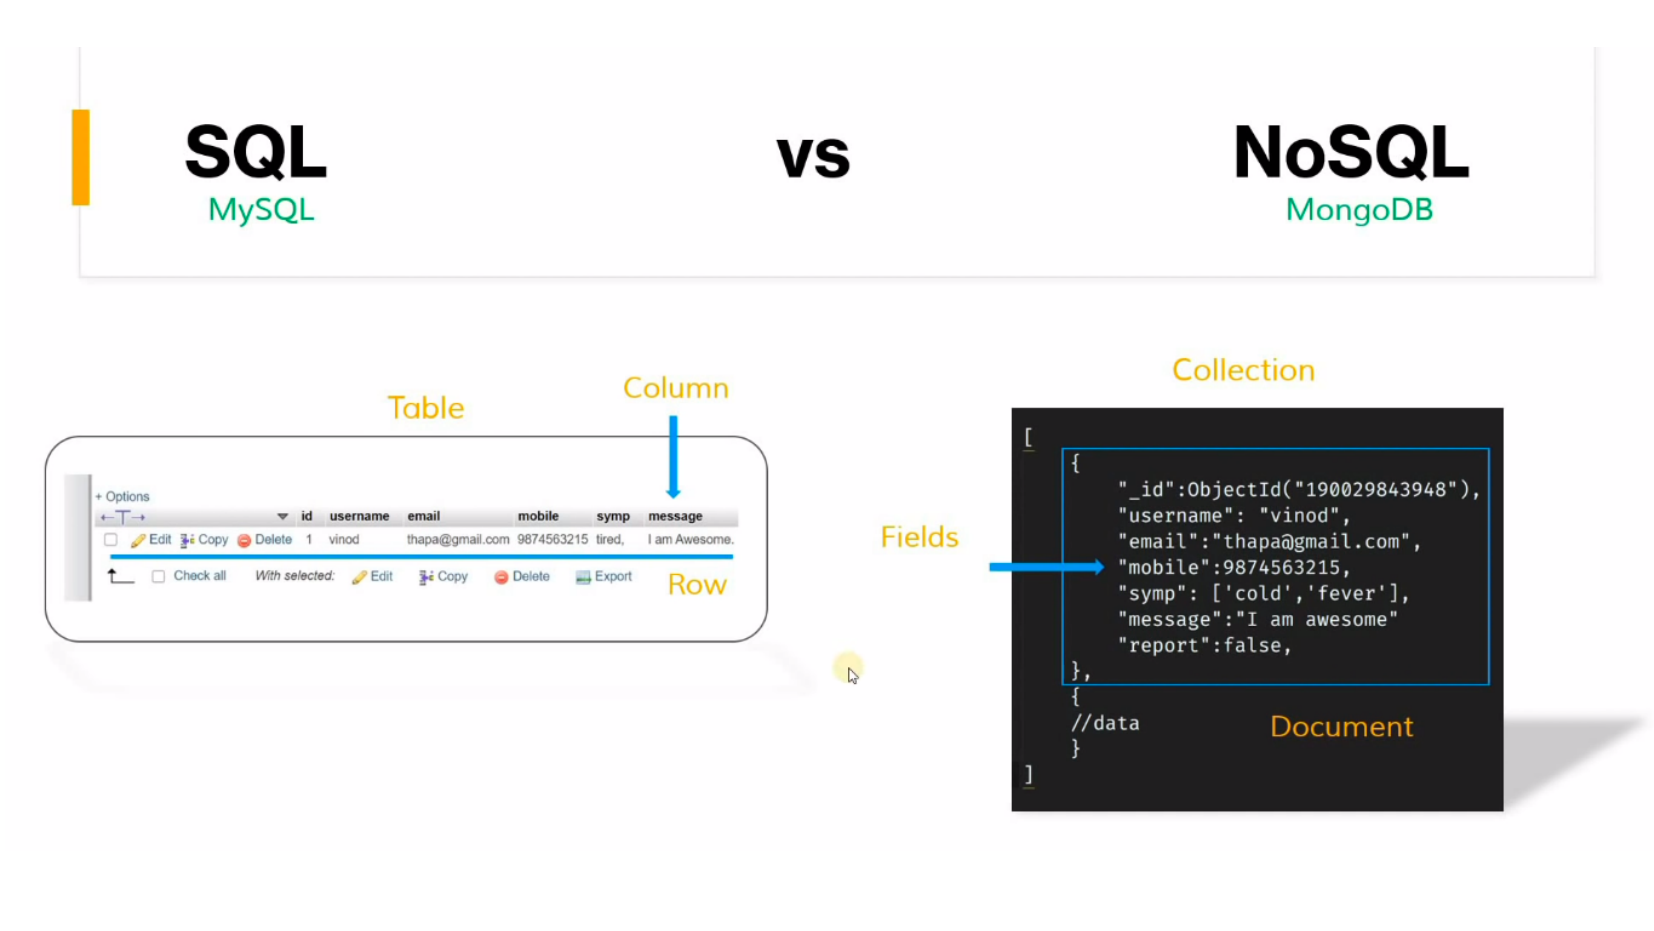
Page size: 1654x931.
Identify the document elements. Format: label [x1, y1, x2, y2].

picture [5, 47, 1654, 851]
